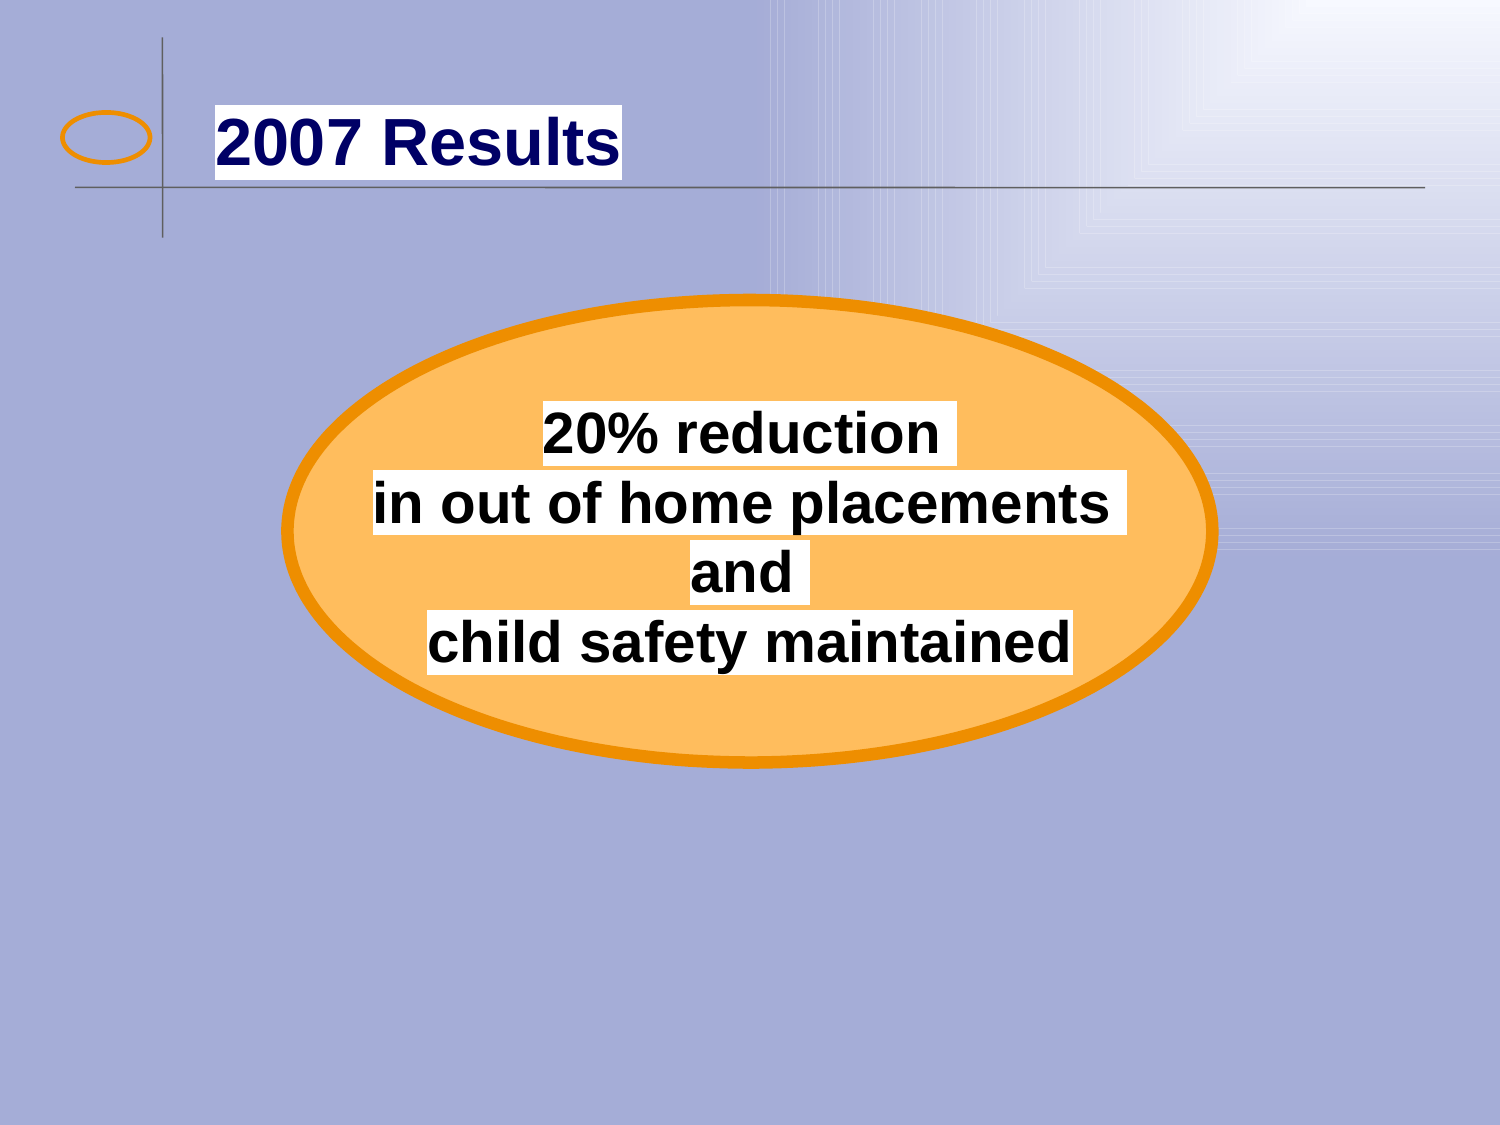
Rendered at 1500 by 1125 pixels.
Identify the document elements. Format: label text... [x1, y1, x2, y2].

title 2007 Results [200, 45, 1426, 233]
list 20% reduction in out of home placements and child safety maintained [75, 387, 1426, 713]
text_box [388, 299, 1112, 387]
text_box [463, 713, 1036, 763]
